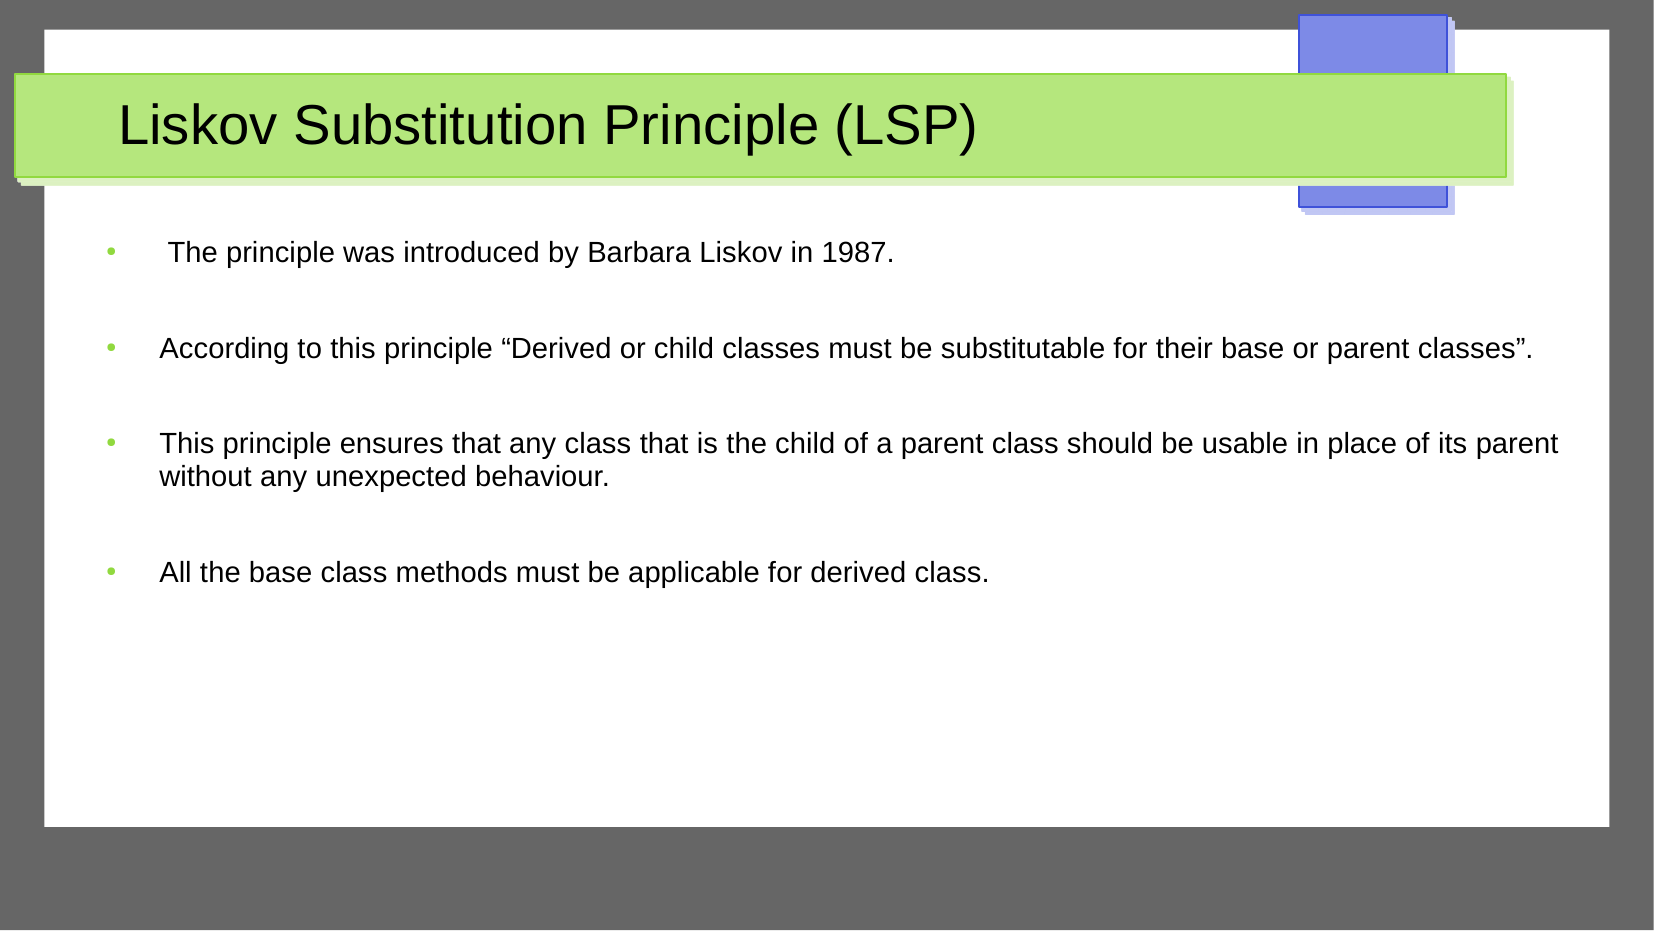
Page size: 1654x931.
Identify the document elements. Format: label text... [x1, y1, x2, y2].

list The principle was introduced by Barbara Liskov in 1987. According to this principle “Derived or child classes must be substitutable for their base or parent classes”. This principle ensures that any class that is the child of a parent class should be usable in place of its parent without any unexpected behaviour. All the base class methods must be applicable for derived class. [88, 236, 1565, 827]
title Liskov Substitution Principle (LSP) [118, 73, 1536, 178]
